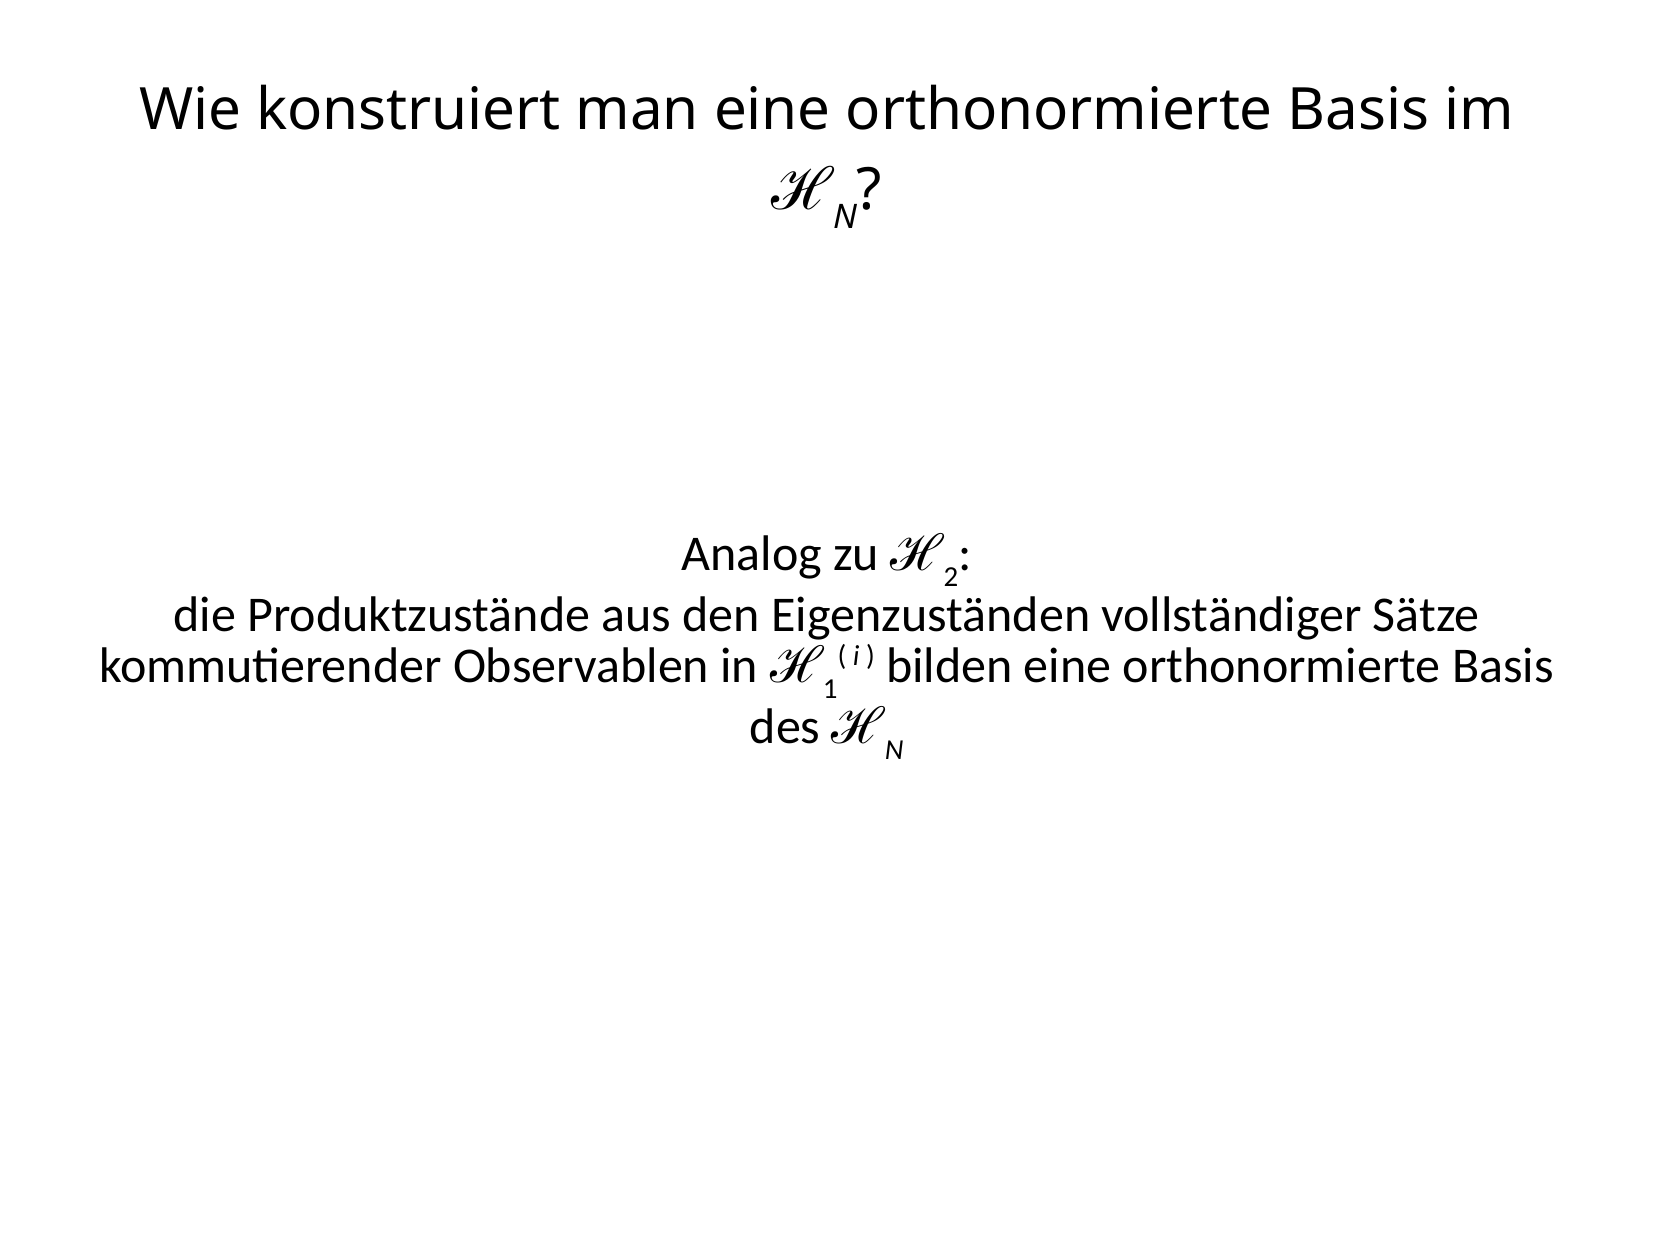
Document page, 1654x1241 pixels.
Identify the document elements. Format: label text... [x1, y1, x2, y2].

subtitle Analog zu ℋ2: die Produktzustände aus den Eigenzuständen vollständiger Sätze kommutierender Observablen in ℋ1( i ) bilden eine orthonormierte Basis des ℋN [82, 290, 1571, 1010]
title Wie konstruiert man eine orthonormierte Basis im ℋN? [82, 49, 1571, 257]
